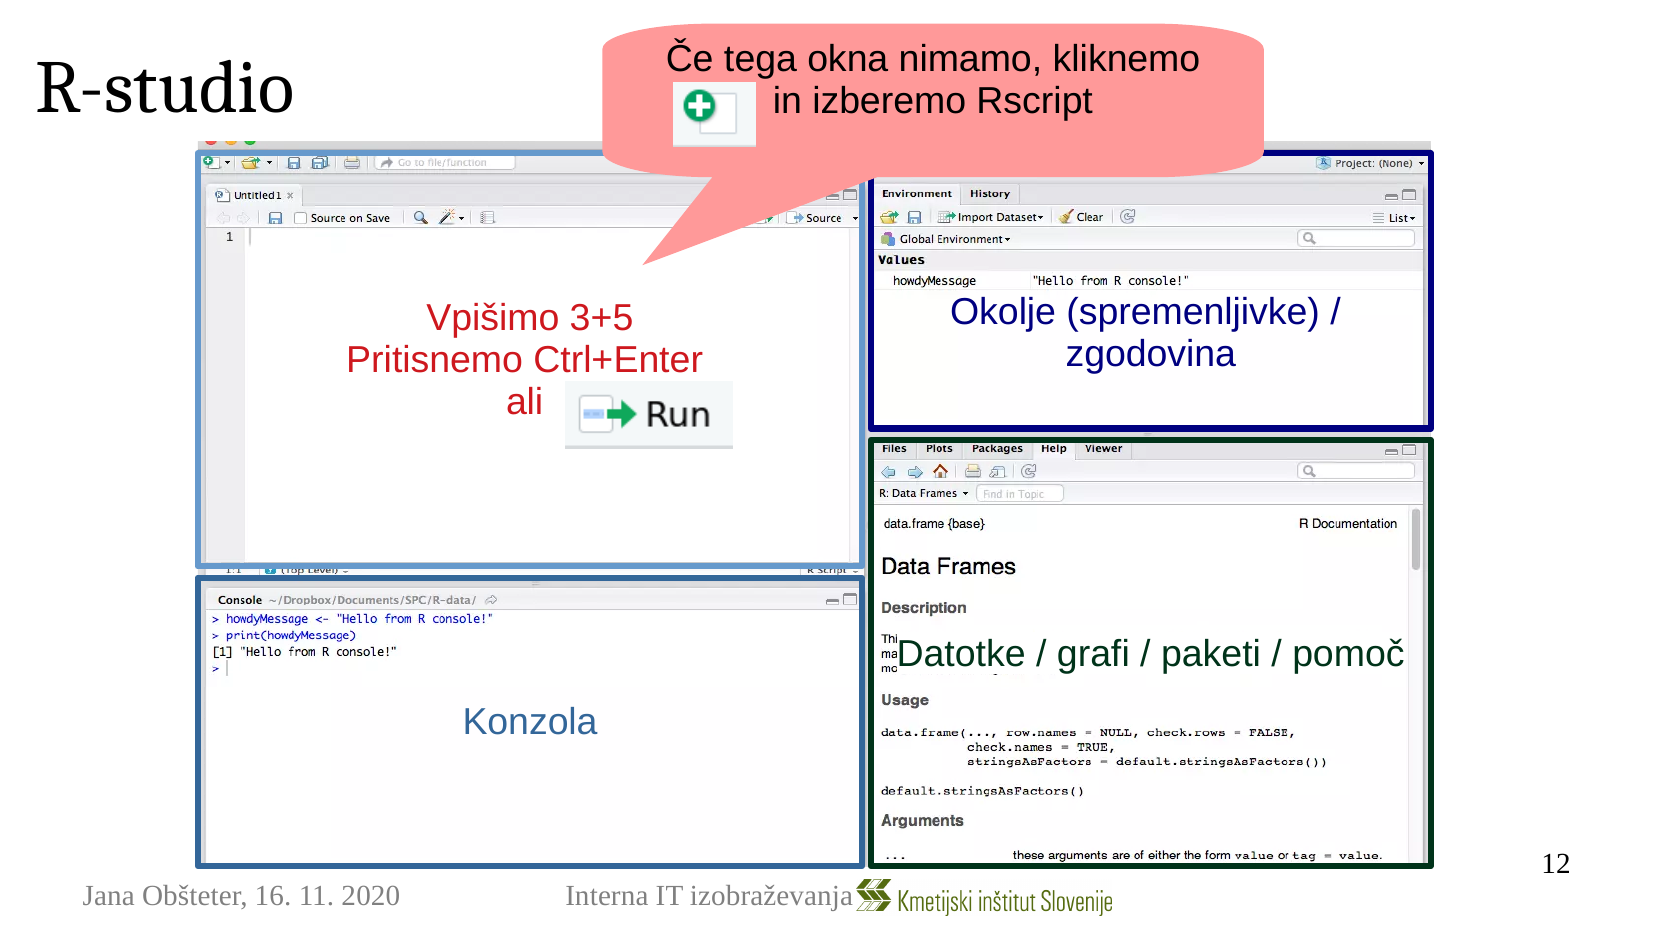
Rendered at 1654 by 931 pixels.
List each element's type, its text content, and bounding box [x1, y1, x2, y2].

text_box Okolje (spremenljivke) / zgodovina [870, 153, 1431, 429]
picture [197, 141, 602, 153]
text_box Če tega okna nimamo, kliknemo in izberemo Rscript [602, 23, 1264, 266]
picture [1264, 141, 1431, 153]
picture [856, 879, 1112, 916]
picture [673, 82, 756, 147]
text_box Konzola [197, 577, 863, 866]
text_box Datotke / grafi / paketi / pomoč [870, 440, 1431, 866]
text_box Vpišimo 3+5 Pritisnemo Ctrl+Enter ali [197, 153, 863, 567]
title R-studio [35, 21, 1524, 154]
picture [565, 381, 733, 449]
picture [197, 181, 1431, 867]
